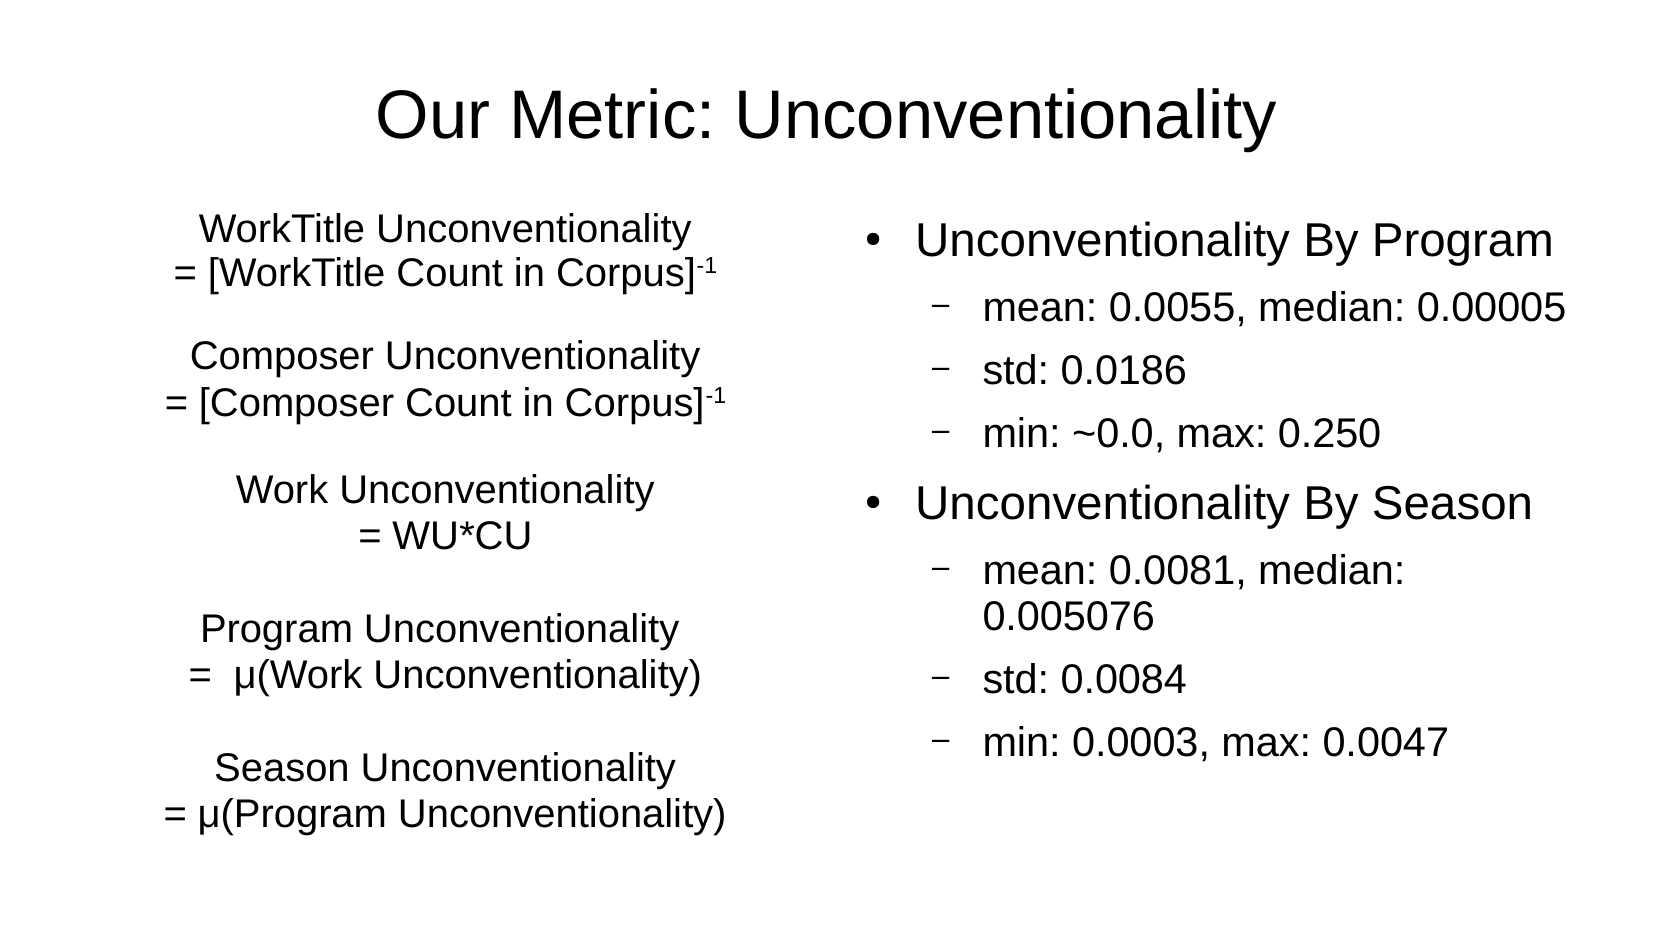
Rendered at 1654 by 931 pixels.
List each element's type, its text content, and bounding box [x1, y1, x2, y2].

list WorkTitle Unconventionality = [WorkTitle Count in Corpus]-1 Composer Unconventionality = [Composer Count in Corpus]-1 Work Unconventionality = WU*CU Program Unconventionality = μ(Work Unconventionality) Season Unconventionality = μ(Program Unconventionality) [82, 205, 809, 851]
list Unconventionality By Program mean: 0.0055, median: 0.00005 std: 0.0186 min: ~0.0, max: 0.250 Unconventionality By Season mean: 0.0081, median: 0.005076 std: 0.0084 min: 0.0003, max: 0.0047 [847, 213, 1575, 808]
title Our Metric: Unconventionality [82, 37, 1571, 193]
